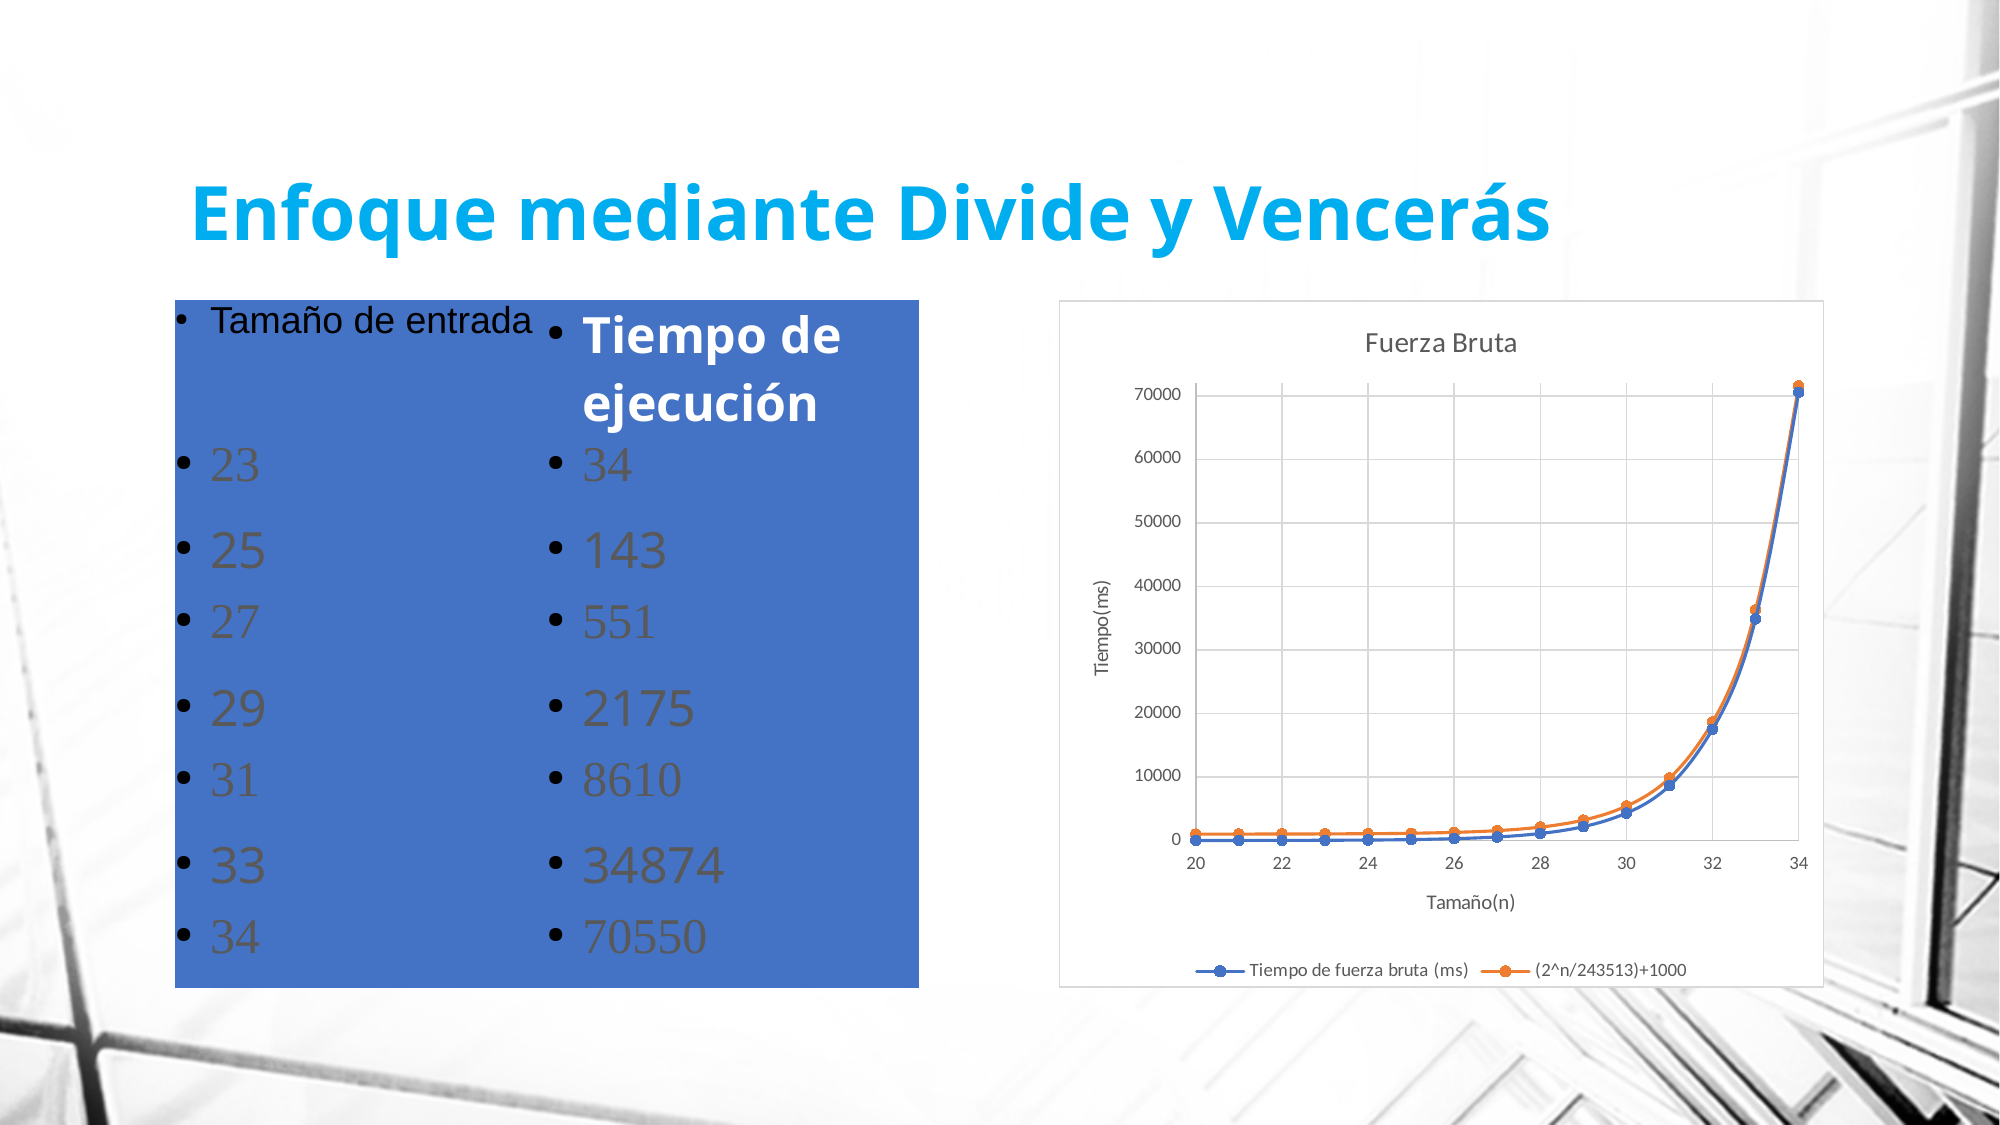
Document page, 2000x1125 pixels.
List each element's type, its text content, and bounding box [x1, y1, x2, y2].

table_cell 8610 [547, 751, 919, 830]
table_cell 143 [547, 515, 919, 594]
table_cell 27 [175, 594, 547, 673]
table_cell 34 [547, 437, 919, 515]
table_cell 34874 [547, 830, 919, 909]
table_cell 33 [175, 830, 547, 909]
table_cell 23 [175, 437, 547, 515]
table_cell 34 [175, 909, 547, 988]
title Enfoque mediante Divide y Vencerás [174, 87, 1675, 263]
table_header Tiempo de ejecución [547, 300, 919, 437]
table_cell 2175 [547, 673, 919, 751]
table_cell 31 [175, 751, 547, 830]
table_cell 25 [175, 515, 547, 594]
table_cell 551 [547, 594, 919, 673]
table_header Tamaño de entrada [175, 300, 547, 437]
table_cell 29 [175, 673, 547, 751]
chart [1058, 299, 1825, 988]
table_cell 70550 [547, 909, 919, 988]
